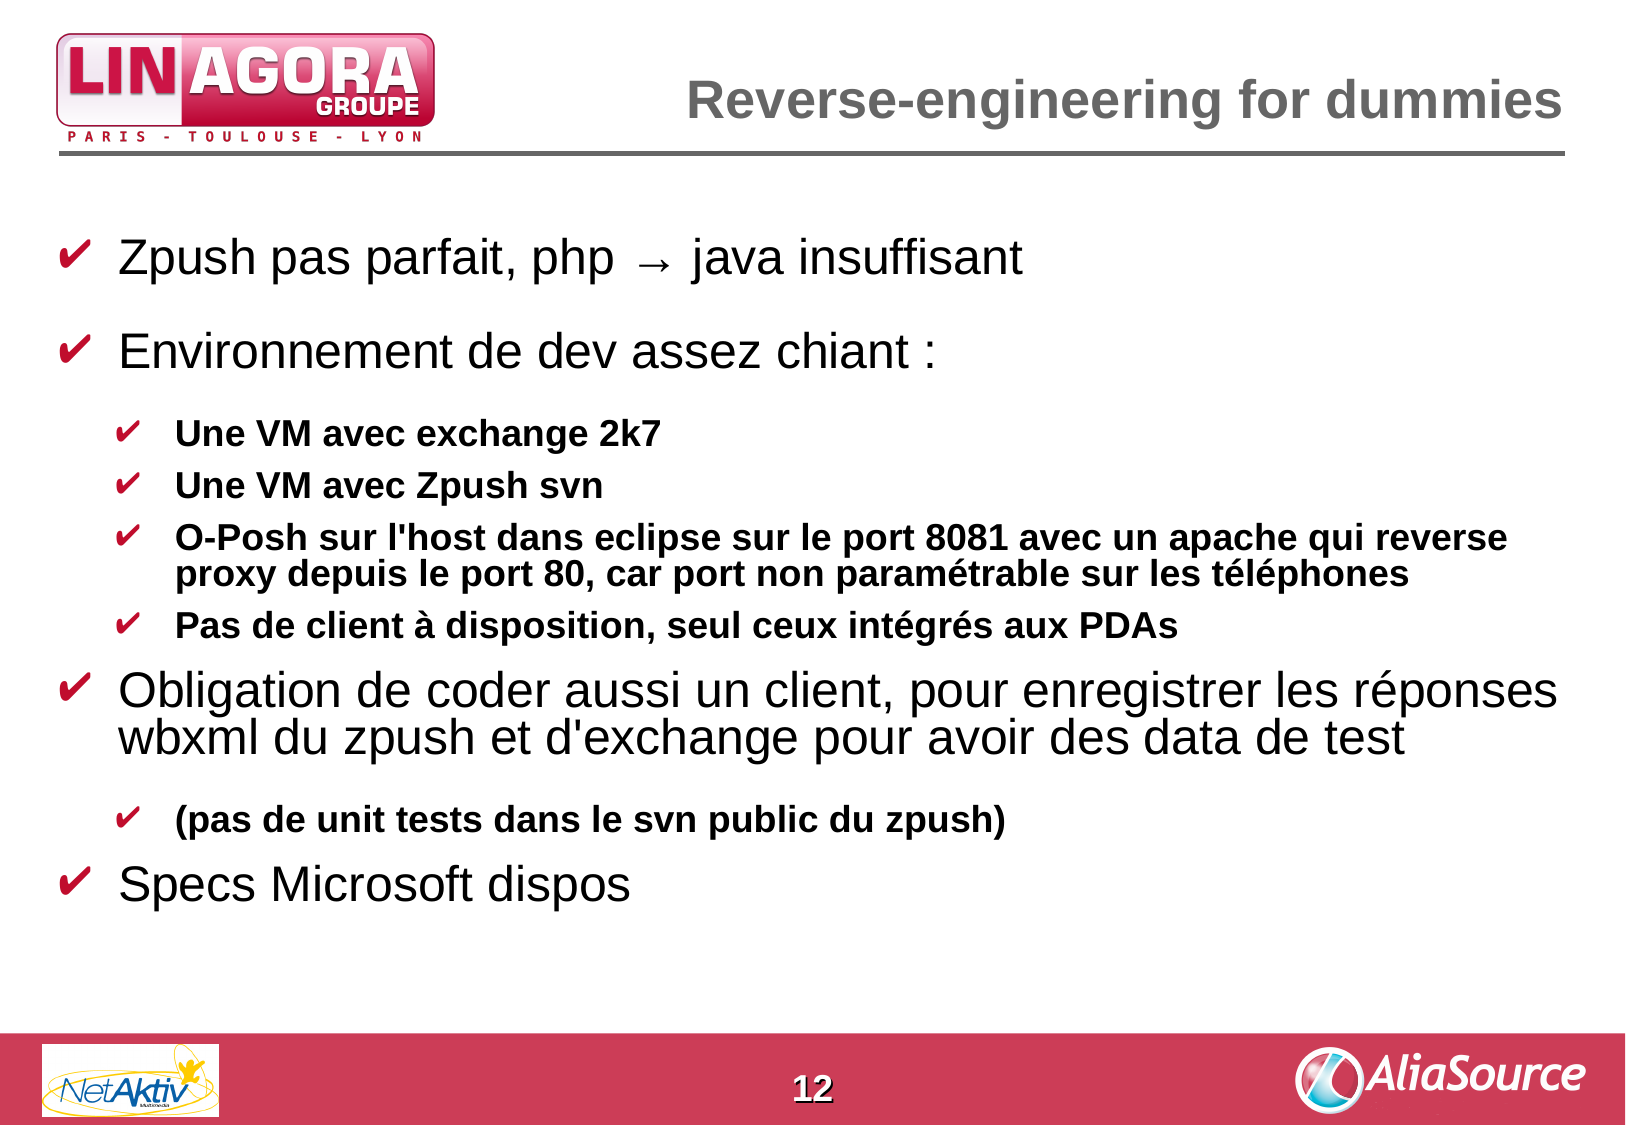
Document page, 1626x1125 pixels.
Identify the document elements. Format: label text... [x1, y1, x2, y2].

picture [1293, 1045, 1589, 1121]
picture [53, 31, 438, 143]
picture [42, 1044, 219, 1117]
list Zpush pas parfait, php → java insuffisant Environnement de dev assez chiant : Une VM avec exchange 2k7 Une VM avec Zpush svn O-Posh sur l'host dans eclipse sur le port 8081 avec un apache qui reverse proxy depuis le port 80, car port non paramétrable sur les téléphones Pas de client à disposition, seul ceux intégrés aux PDAs Obligation de coder aussi un client, pour enregistrer les réponses wbxml du zpush et d'exchange pour avoir des data de test (pas de unit tests dans le svn public du zpush) Specs Microsoft dispos [59, 236, 1570, 964]
title Reverse-engineering for dummies [442, 66, 1565, 141]
